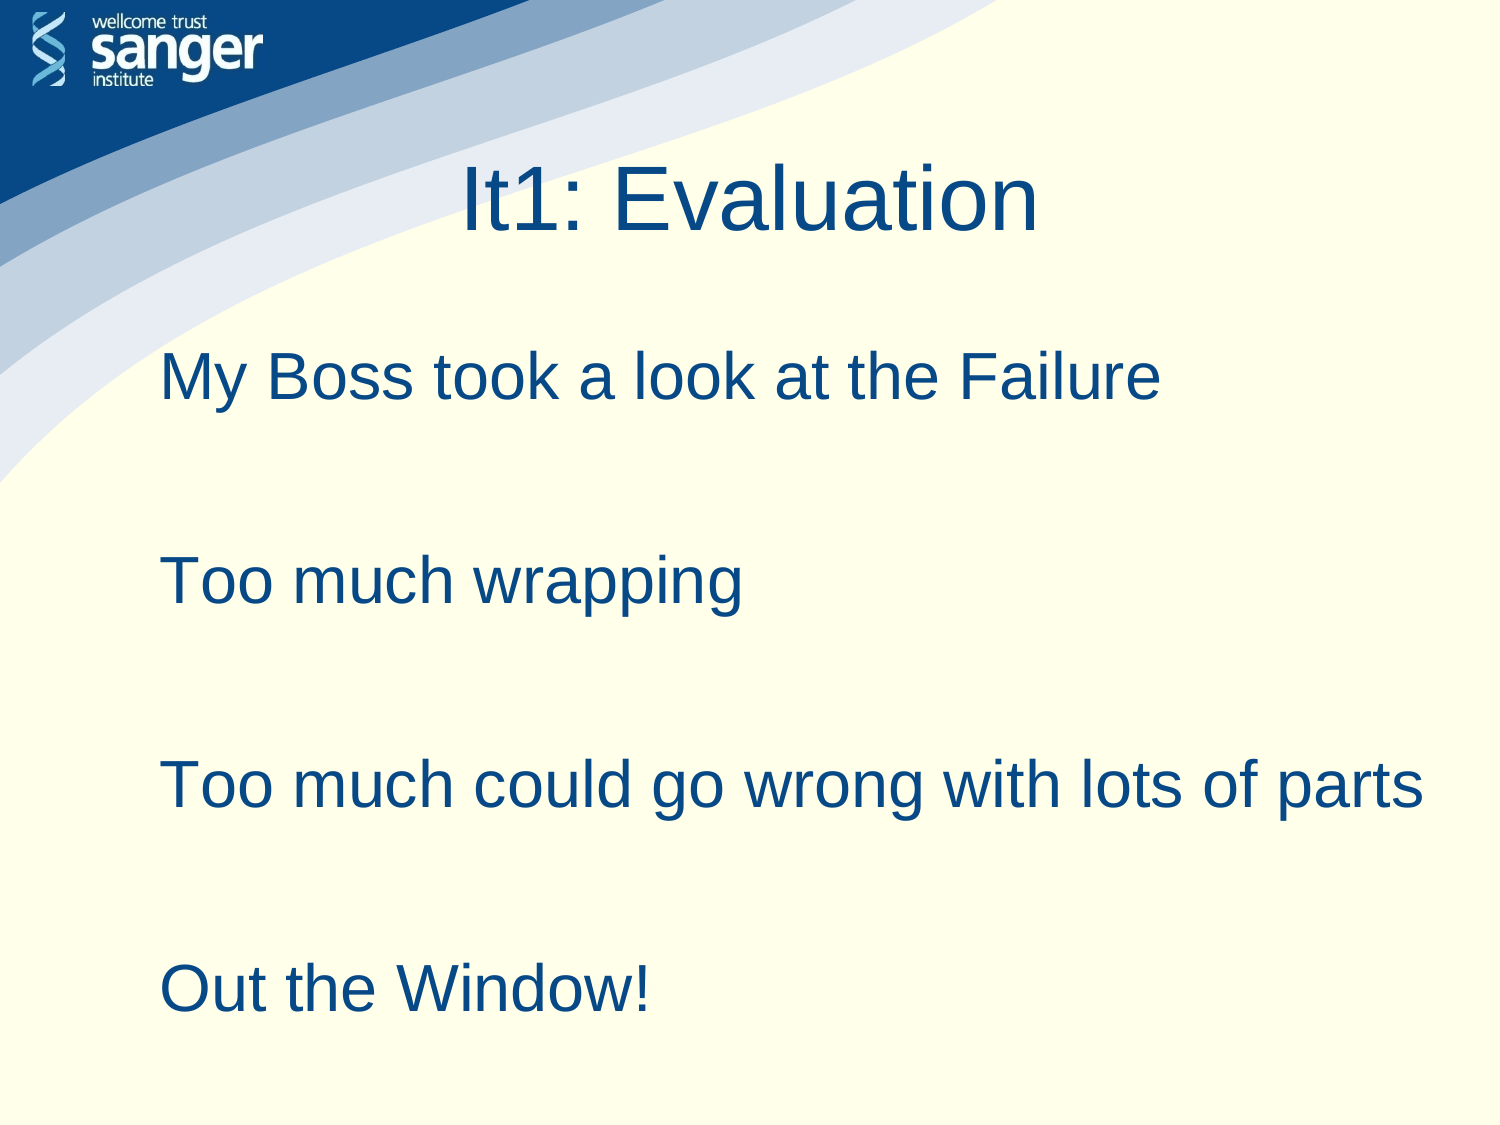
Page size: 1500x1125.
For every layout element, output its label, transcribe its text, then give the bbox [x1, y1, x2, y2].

list My Boss took a look at the Failure Too much wrapping Too much could go wrong with lots of parts Out the Window! [88, 324, 1447, 1011]
picture [12, 12, 263, 86]
title It1: Evaluation [112, 75, 1388, 312]
